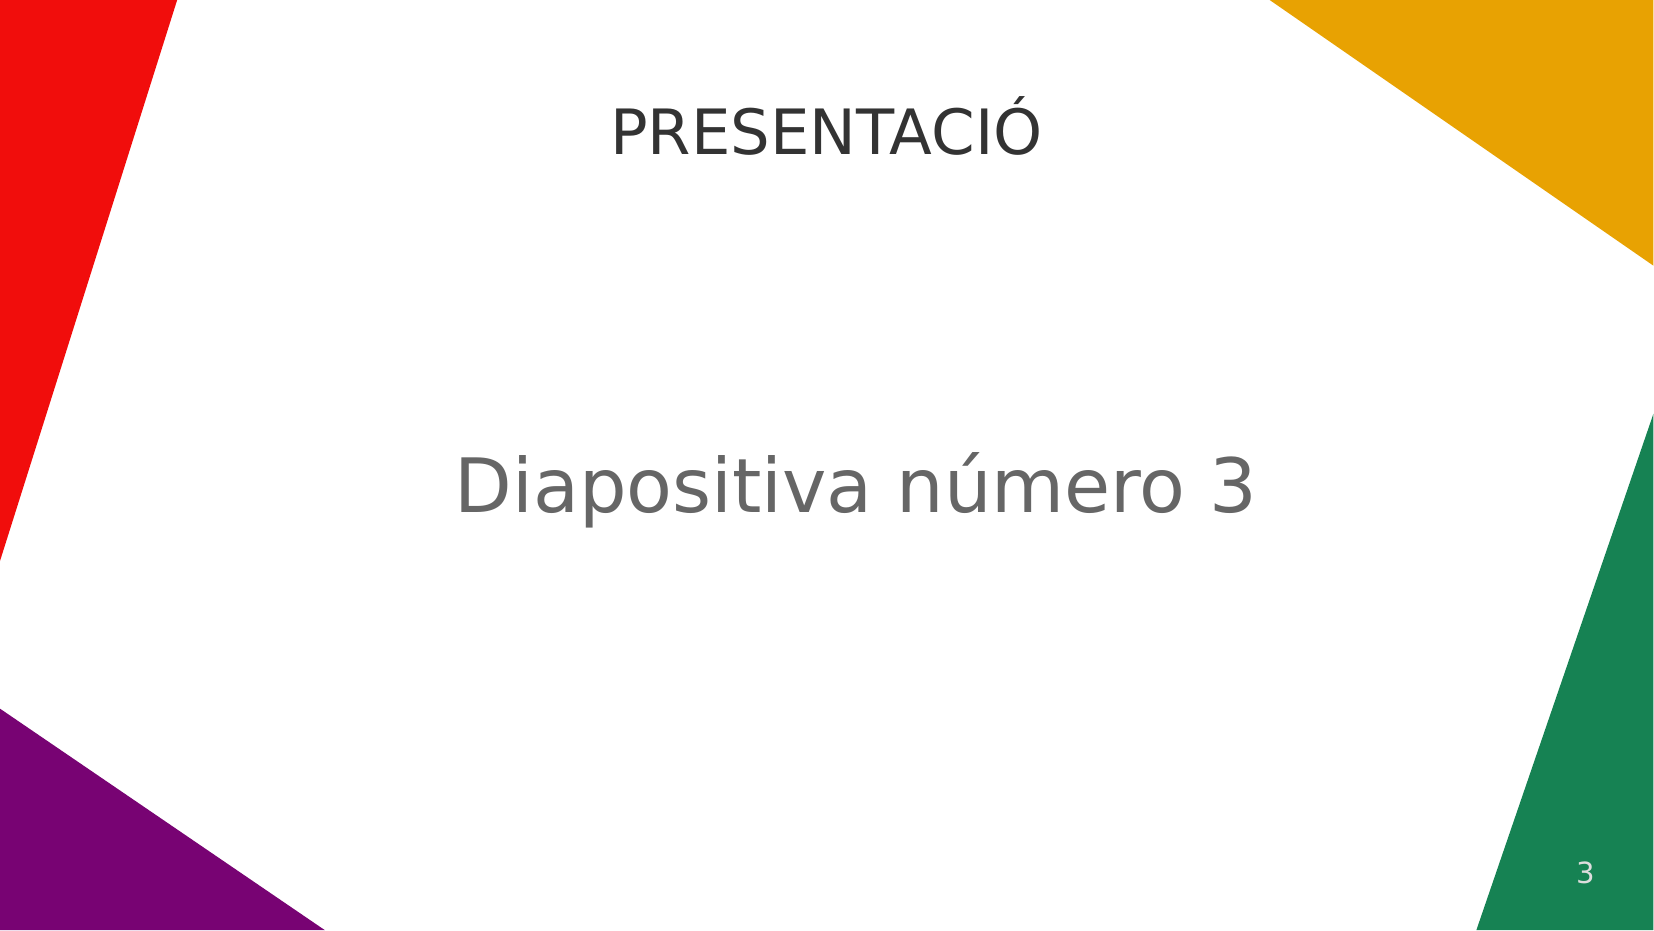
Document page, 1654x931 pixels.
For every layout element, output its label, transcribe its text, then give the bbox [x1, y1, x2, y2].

title PRESENTACIÓ [118, 59, 1536, 207]
list Diapositiva número 3 [383, 442, 1300, 739]
